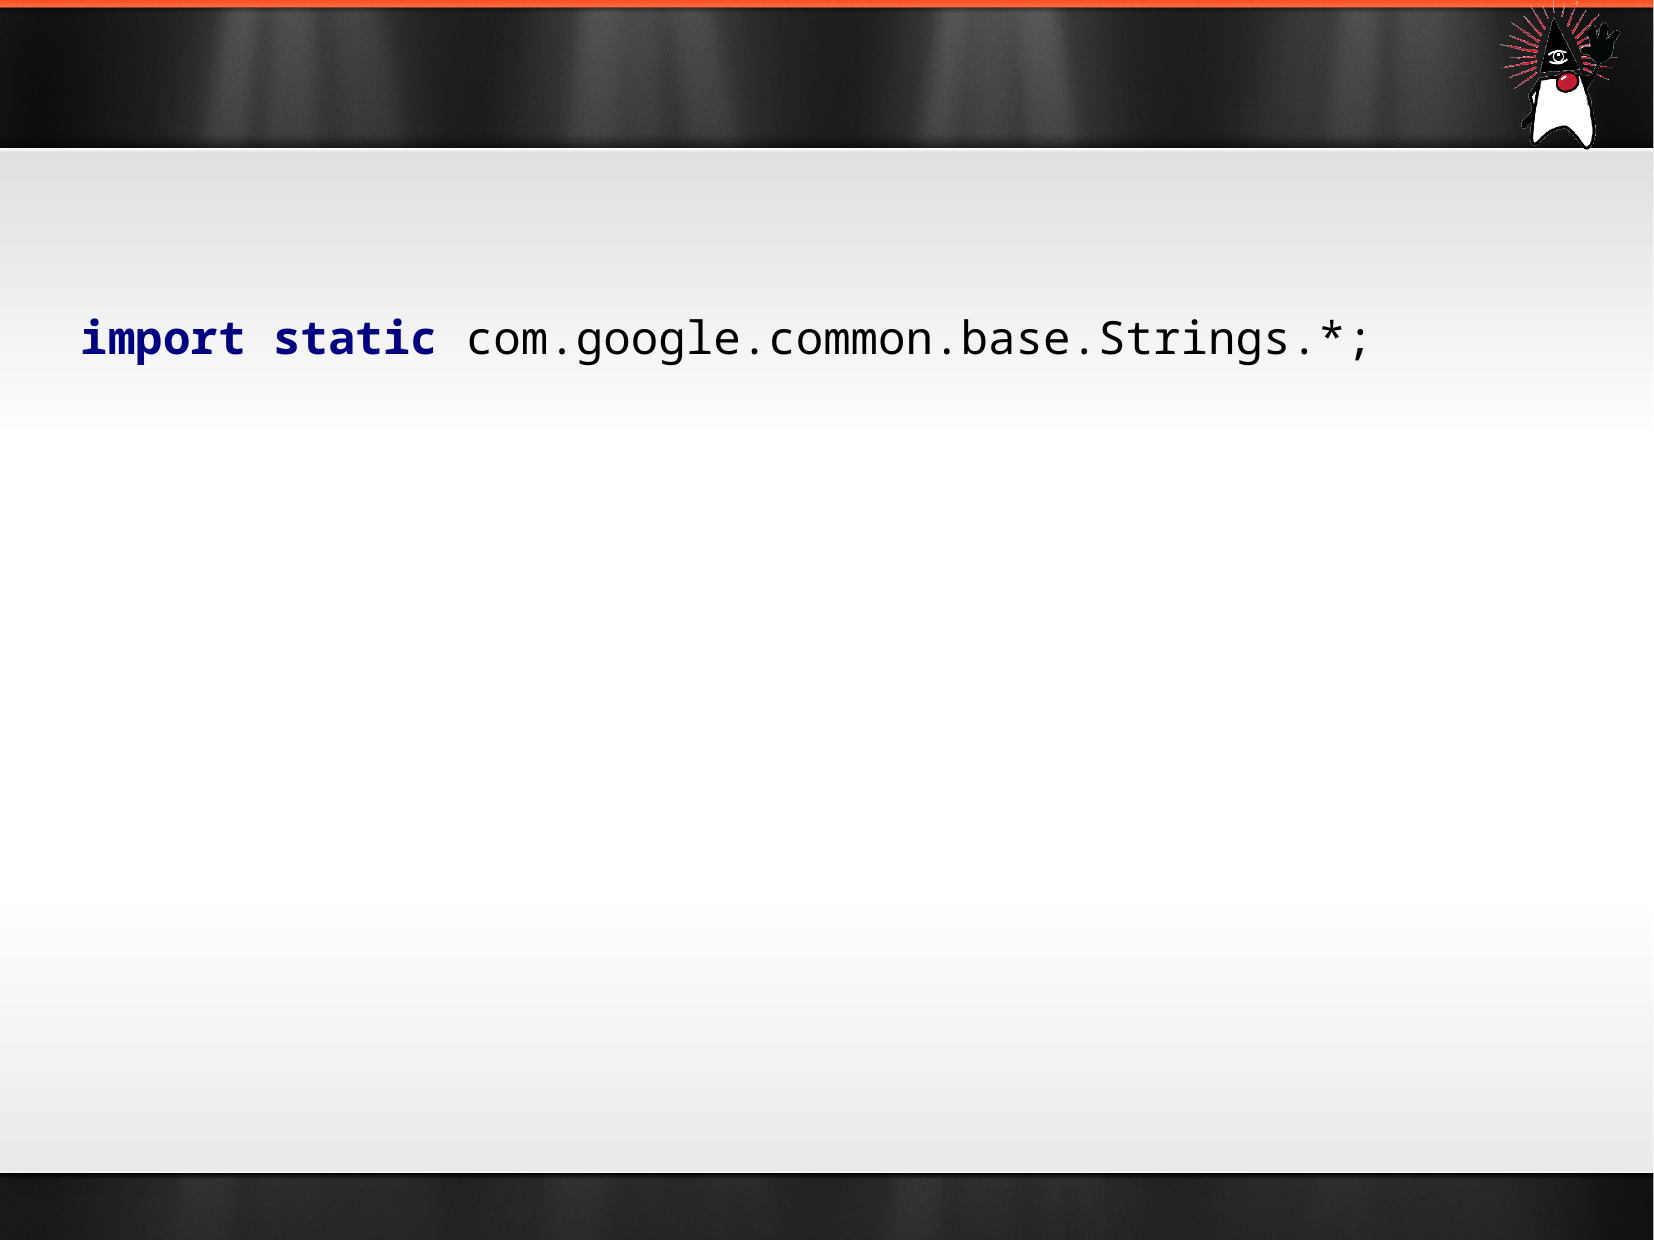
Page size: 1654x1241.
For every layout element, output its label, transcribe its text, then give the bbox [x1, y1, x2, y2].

picture [0, 0, 1654, 1240]
subtitle import static com.google.common.base.Strings.*; [80, 305, 1654, 1125]
